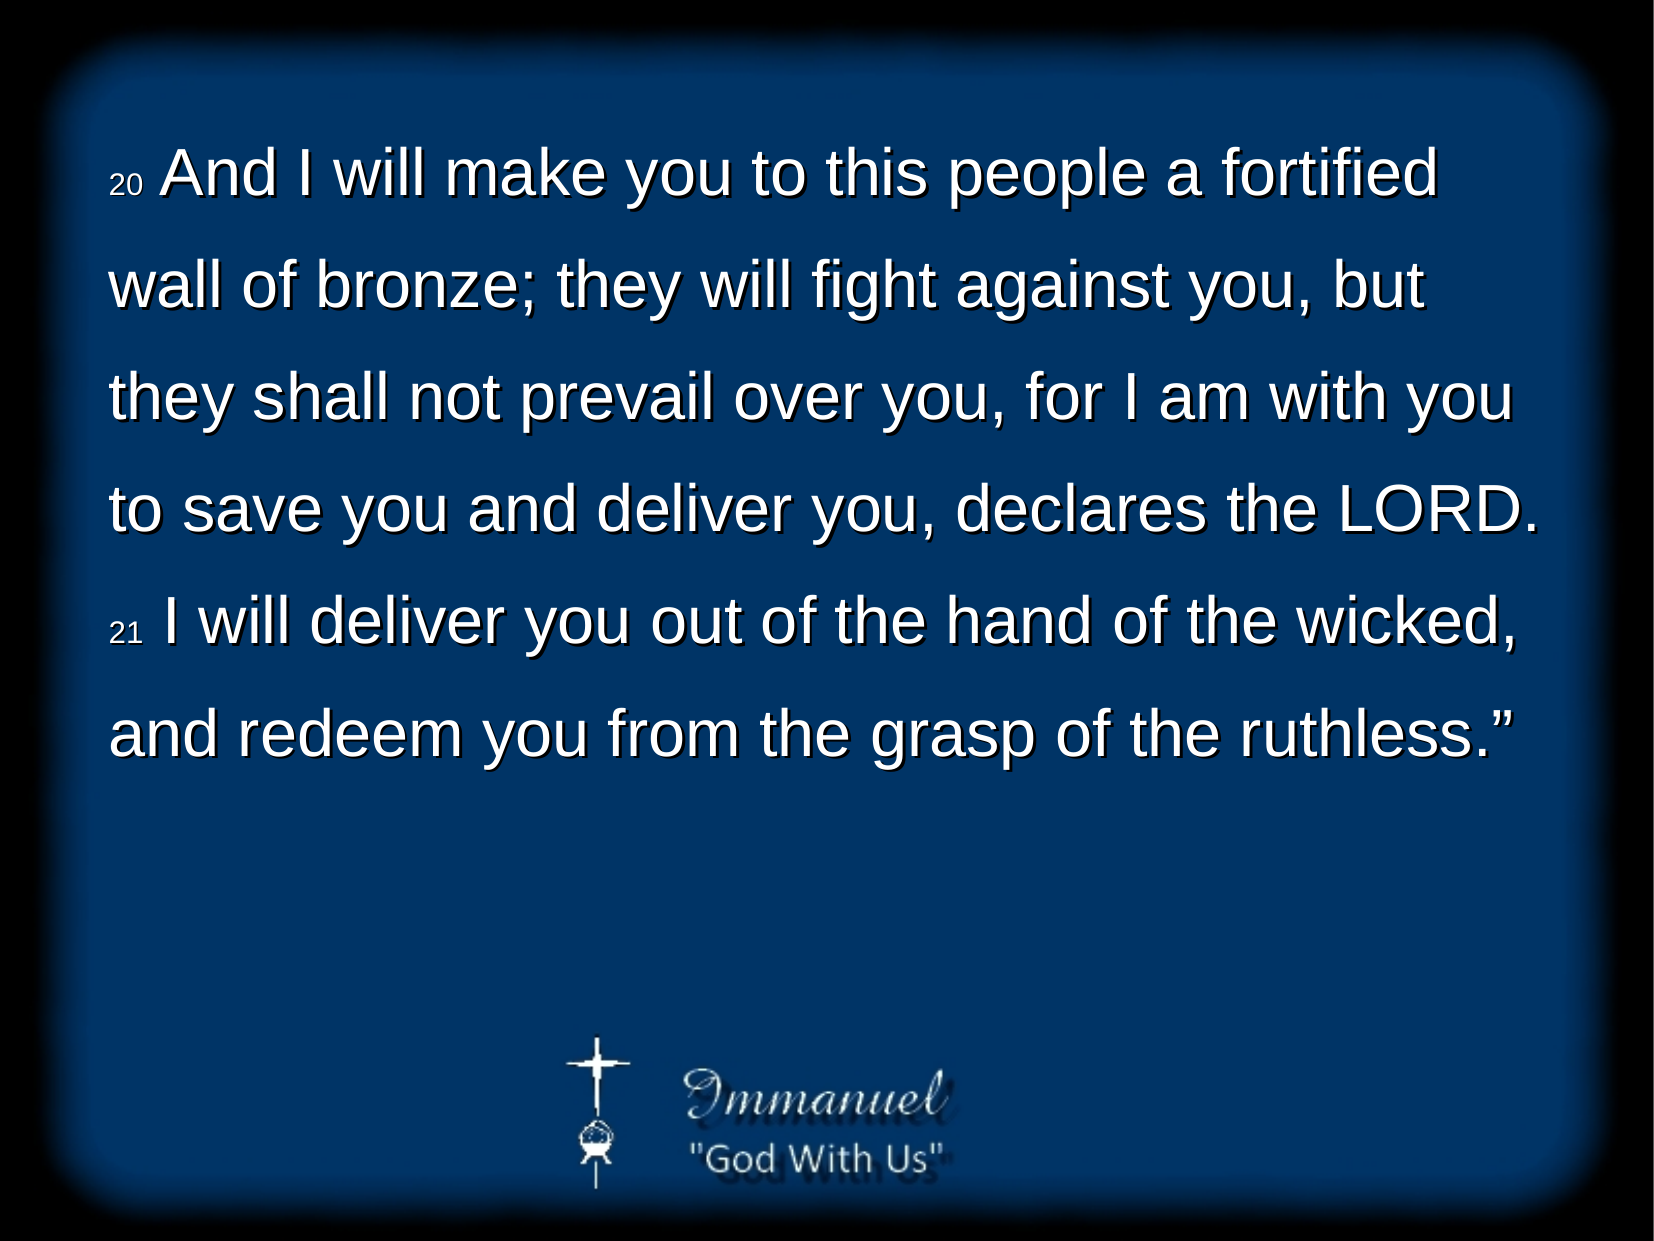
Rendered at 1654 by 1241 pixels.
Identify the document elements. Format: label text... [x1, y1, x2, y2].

picture [0, 0, 1654, 1241]
text_box 20 And I will make you to this people a fortified wall of bronze; they will fight against you, but they shall not prevail over you, for I am with you to save you and deliver you, declares the LORD. 21 I will deliver you out of the hand of the wicked, and redeem you from the grasp of the ruthless.” [75, 90, 1576, 736]
